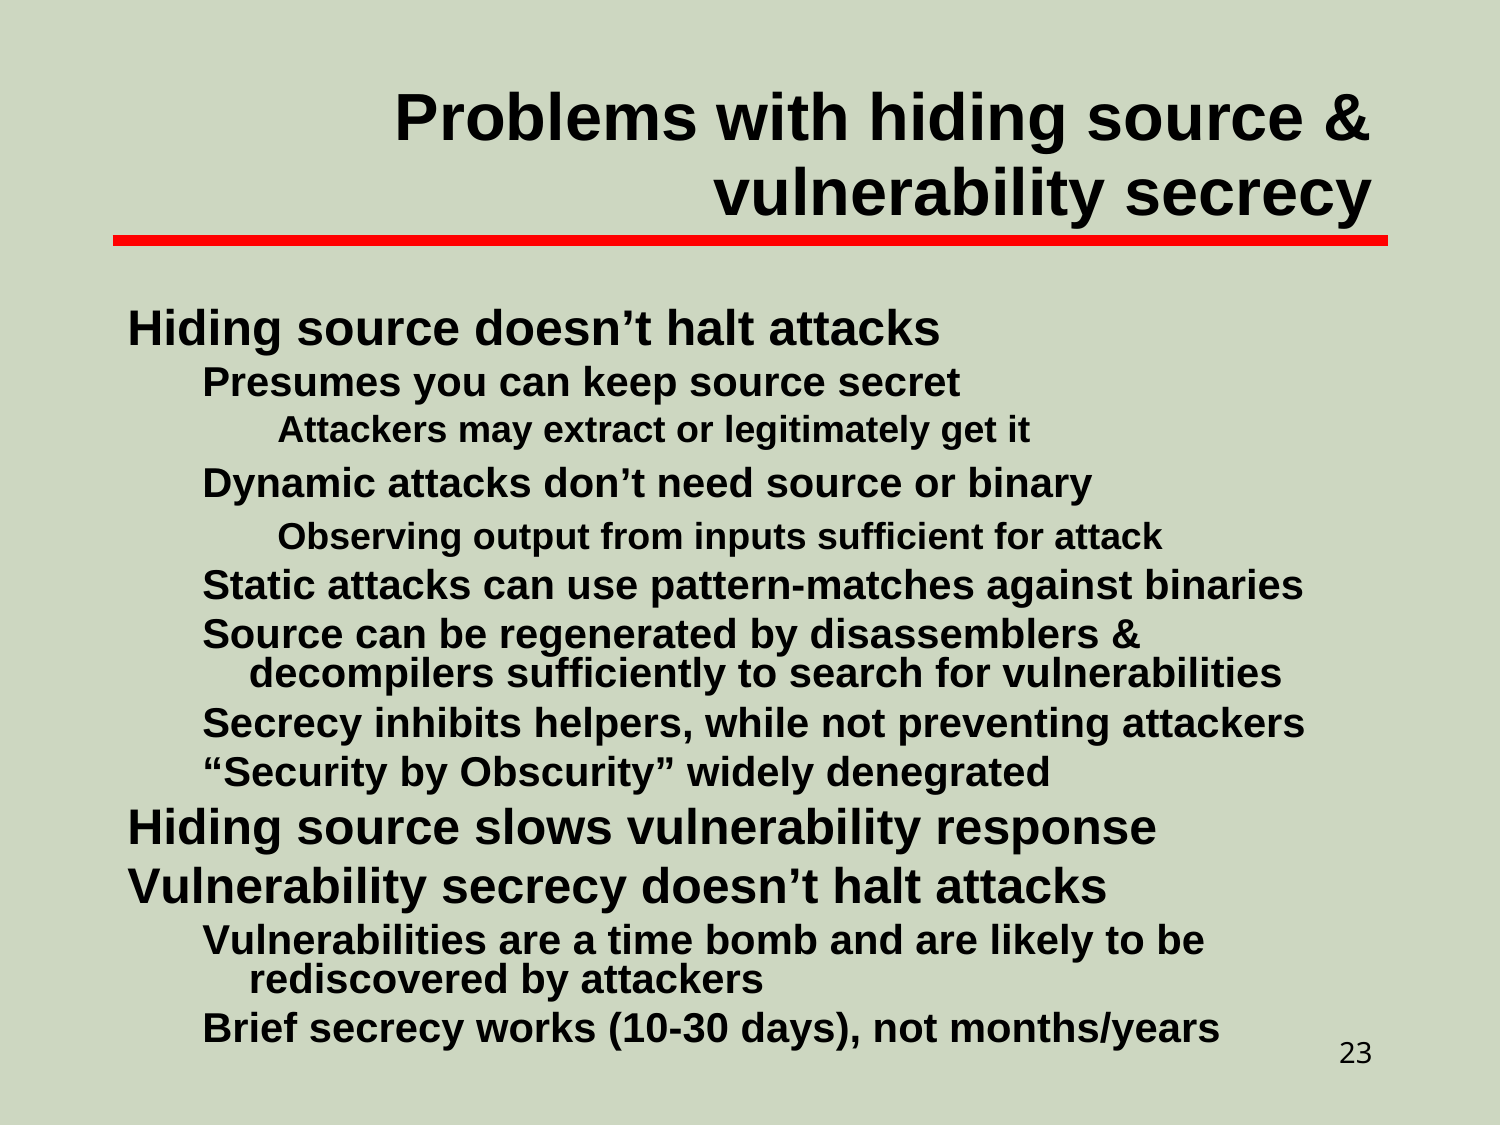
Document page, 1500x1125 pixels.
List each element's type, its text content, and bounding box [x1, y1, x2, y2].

list Hiding source doesn’t halt attacks Presumes you can keep source secret Attackers may extract or legitimately get it Dynamic attacks don’t need source or binary Observing output from inputs sufficient for attack Static attacks can use pattern-matches against binaries Source can be regenerated by disassemblers & decompilers sufficiently to search for vulnerabilities Secrecy inhibits helpers, while not preventing attackers “Security by Obscurity” widely denegrated Hiding source slows vulnerability response Vulnerability secrecy doesn’t halt attacks Vulnerabilities are a time bomb and are likely to be rediscovered by attackers Brief secrecy works (10-30 days), not months/years [112, 299, 1388, 1125]
title Problems with hiding source & vulnerability secrecy [337, 67, 1388, 243]
